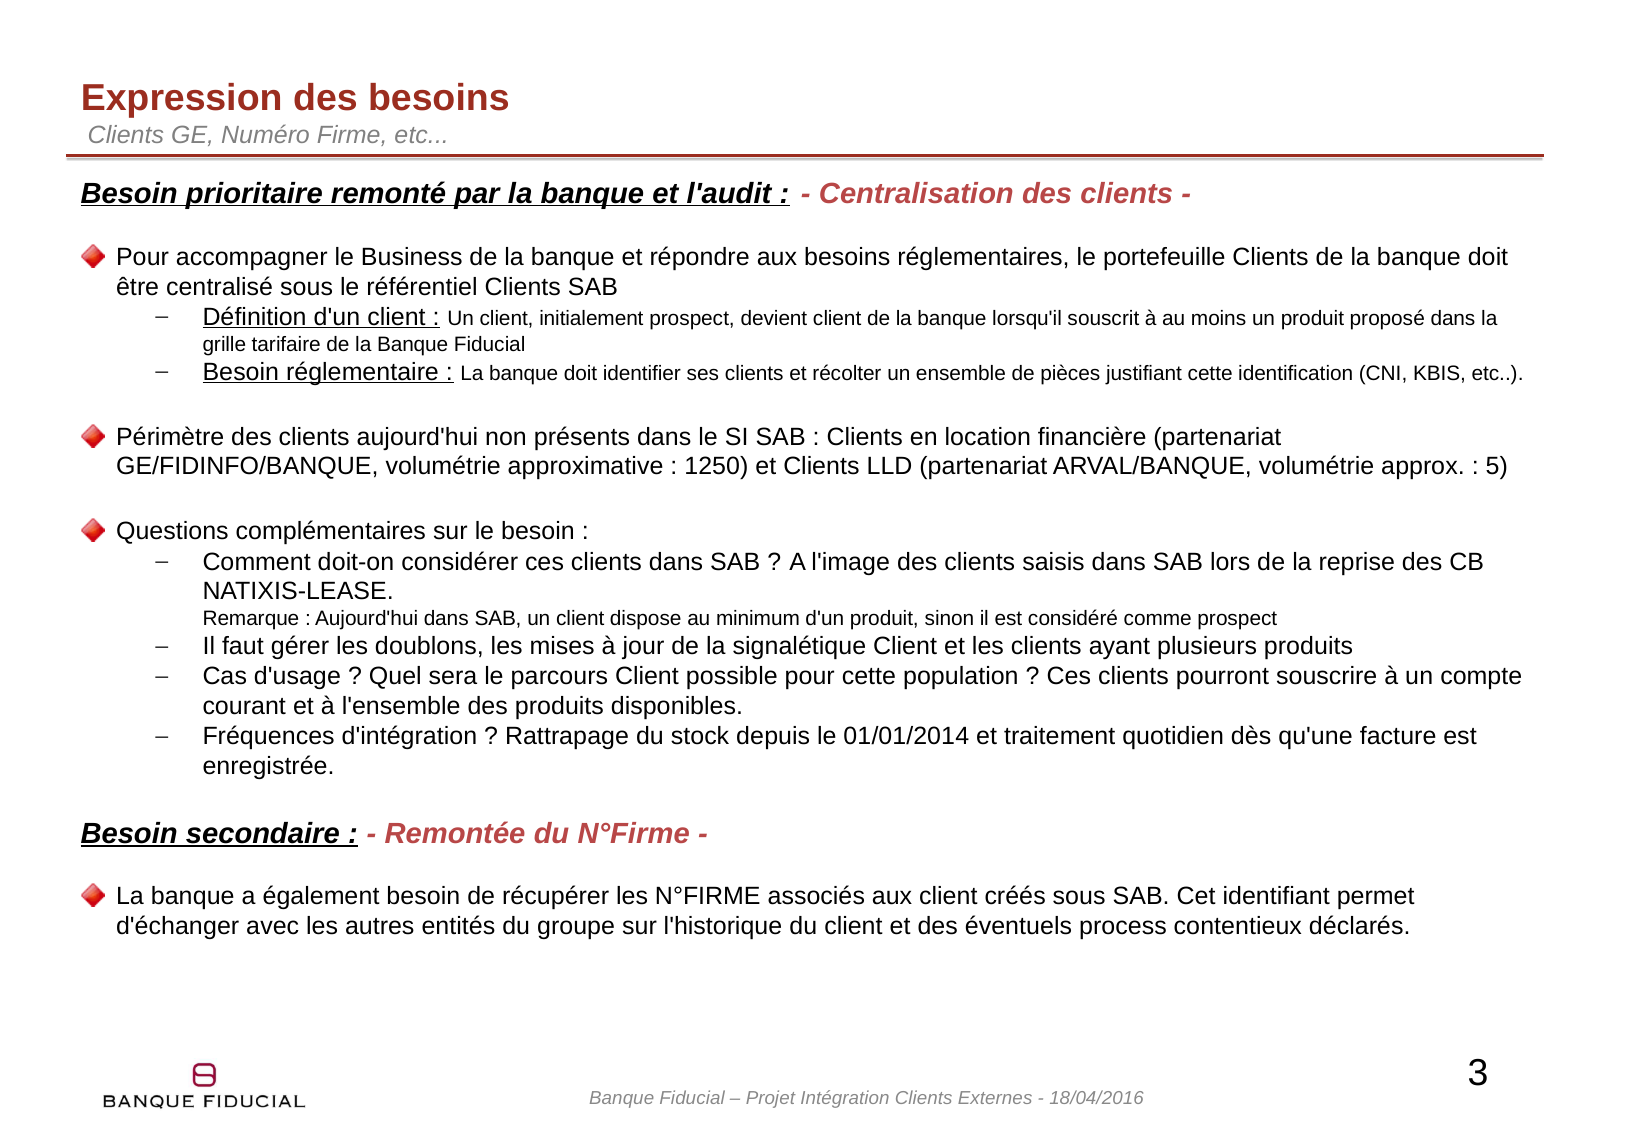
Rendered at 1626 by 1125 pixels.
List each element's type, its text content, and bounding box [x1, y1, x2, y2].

picture [80, 423, 105, 448]
text_box Besoin prioritaire remonté par la banque et l'audit : - Centralisation des clients - Pour accompagner le Business de la banque et répondre aux besoins réglementaires, le portefeuille Clients de la banque doit être centralisé sous le référentiel Clients SAB Définition d'un client : Un client, initialement prospect, devient client de la banque lorsqu'il souscrit à au moins un produit proposé dans la grille tarifaire de la Banque Fiducial Besoin réglementaire : La banque doit identifier ses clients et récolter un ensemble de pièces justifiant cette identification (CNI, KBIS, etc..). Périmètre des clients aujourd'hui non présents dans le SI SAB : Clients en location financière (partenariat GE/FIDINFO/BANQUE, volumétrie approximative : 1250) et Clients LLD (partenariat ARVAL/BANQUE, volumétrie approx. : 5) Questions complémentaires sur le besoin : Comment doit-on considérer ces clients dans SAB ? A l'image des clients saisis dans SAB lors de la reprise des CB NATIXIS-LEASE. Remarque : Aujourd'hui dans SAB, un client dispose au minimum d'un produit, sinon il est considéré comme prospect Il faut gérer les doublons, les mises à jour de la signalétique Client et les clients ayant plusieurs produits Cas d'usage ? Quel sera le parcours Client possible pour cette population ? Ces clients pourront souscrire à un compte courant et à l'ensemble des produits disponibles. Fréquences d'intégration ? Rattrapage du stock depuis le 01/01/2014 et traitement quotidien dès qu'une facture est enregistrée. Besoin secondaire : - Remontée du N°Firme - La banque a également besoin de récupérer les N°FIRME associés aux client créés sous SAB. Cet identifiant permet d'échanger avec les autres entités du groupe sur l'historique du client et des éventuels process contentieux déclarés. [65, 155, 1545, 1125]
title Expression des besoins Clients GE, Numéro Firme, etc... [65, 91, 1544, 155]
picture [80, 882, 105, 907]
picture [80, 517, 105, 542]
picture [80, 243, 105, 268]
